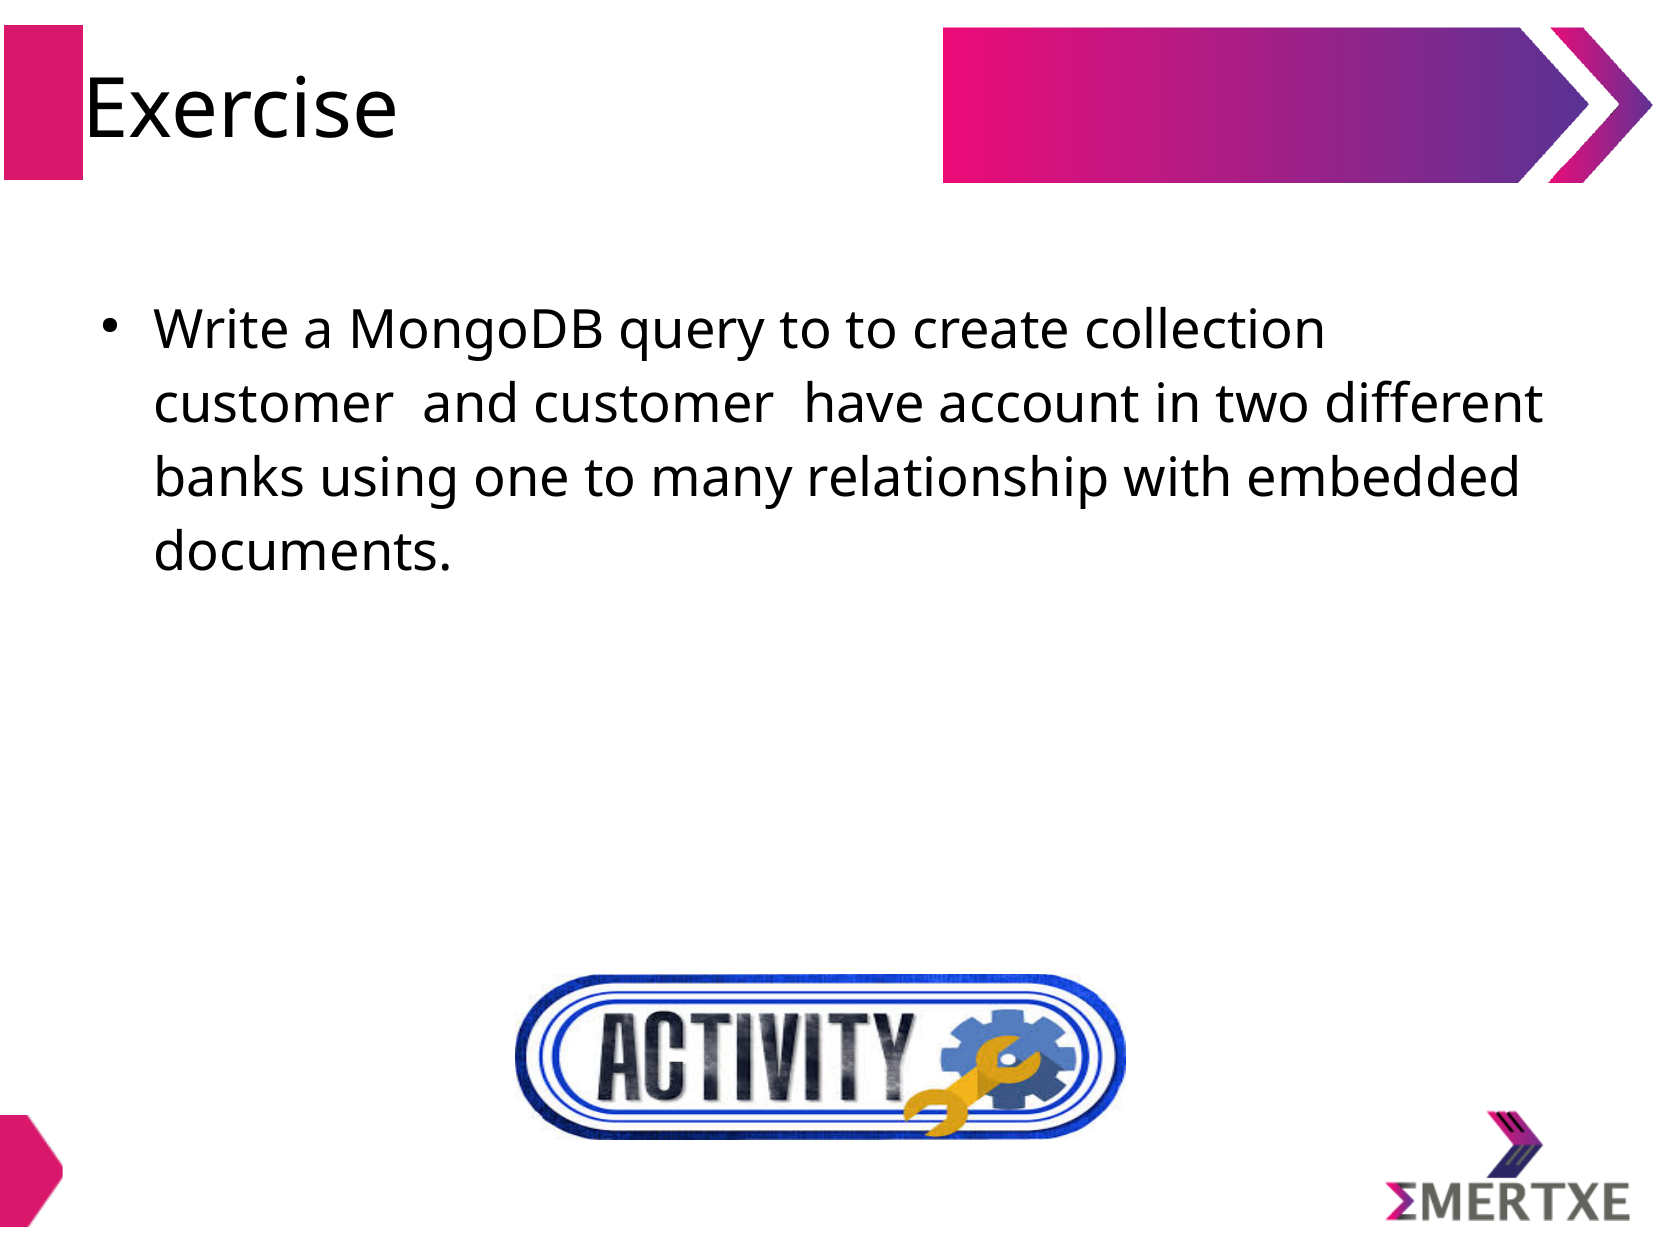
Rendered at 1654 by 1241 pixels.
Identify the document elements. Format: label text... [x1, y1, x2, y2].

title Exercise [82, 2, 1571, 210]
picture [515, 974, 1126, 1141]
list Write a MongoDB query to to create collection customer and customer have account in two different banks using one to many relationship with embedded documents. [82, 290, 1571, 1010]
picture [1385, 1107, 1631, 1221]
picture [1571, 27, 1653, 183]
